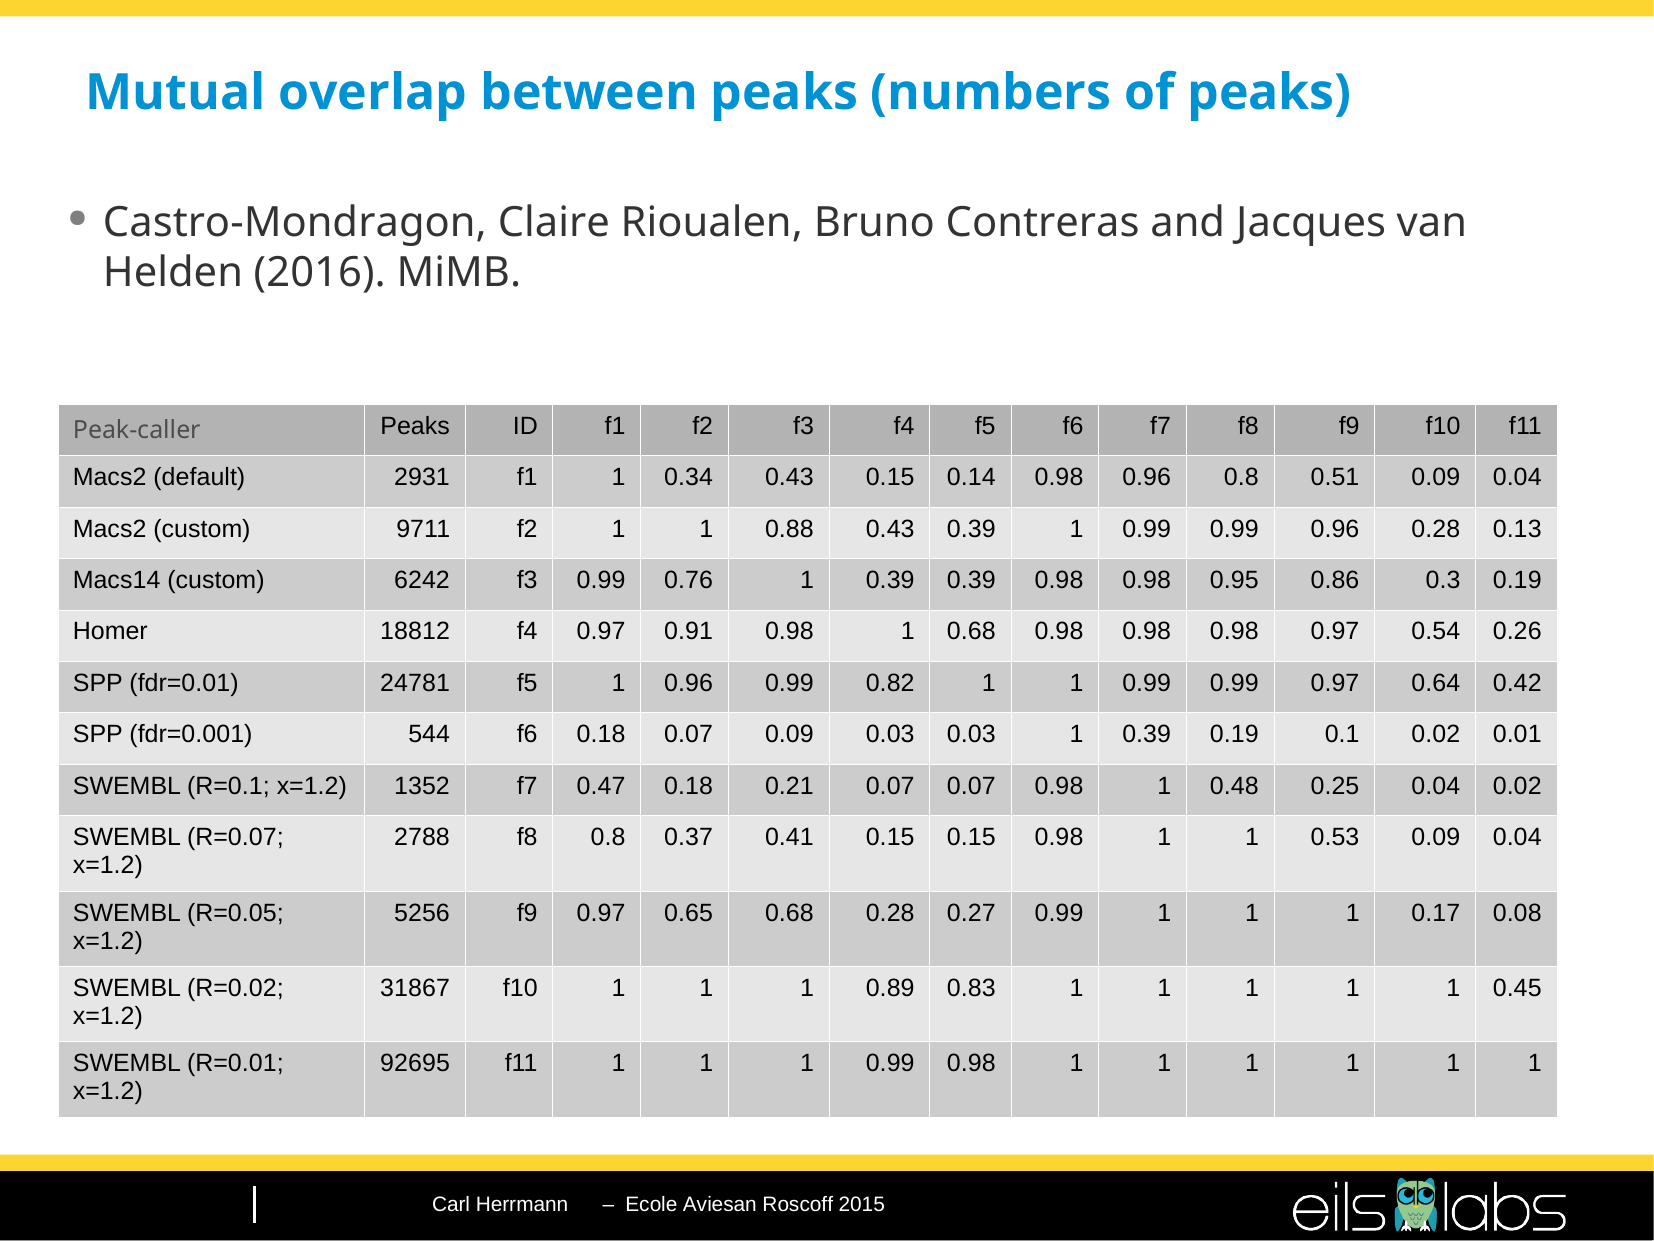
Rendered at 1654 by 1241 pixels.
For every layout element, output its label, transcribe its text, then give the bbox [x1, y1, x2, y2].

table_cell Macs14 (custom) [59, 559, 364, 610]
table_cell 1 [1275, 967, 1374, 1041]
table_header f8 [1187, 405, 1274, 455]
table_cell 1 [1012, 508, 1098, 558]
table_cell 0.3 [1375, 559, 1475, 610]
table_cell 9711 [365, 508, 465, 558]
table_cell 92695 [365, 1042, 465, 1117]
table_cell 0.76 [641, 559, 728, 610]
table_cell 0.8 [553, 816, 640, 891]
table_header Peaks [365, 405, 465, 455]
table_cell 0.98 [1012, 456, 1098, 507]
table_cell 1 [553, 456, 640, 507]
table_cell 0.68 [729, 892, 829, 966]
table_cell 0.99 [553, 559, 640, 610]
table_cell 0.86 [1275, 559, 1374, 610]
table_cell 0.64 [1375, 662, 1475, 712]
table_cell 0.02 [1476, 765, 1557, 815]
table_cell f10 [466, 967, 552, 1041]
table_cell 0.83 [930, 967, 1011, 1041]
table_header f7 [1099, 405, 1186, 455]
table_cell 0.91 [641, 611, 728, 661]
table_cell f9 [466, 892, 552, 966]
table_cell 0.99 [729, 662, 829, 712]
table_header f6 [1012, 405, 1098, 455]
table_cell 0.03 [930, 713, 1011, 764]
table_cell 0.98 [1012, 611, 1098, 661]
table_cell 24781 [365, 662, 465, 712]
table_cell 1 [729, 967, 829, 1041]
table_header f11 [1476, 405, 1557, 455]
table_cell 0.96 [1275, 508, 1374, 558]
table_header Peak-caller [59, 405, 364, 455]
table_cell 0.07 [641, 713, 728, 764]
table_header f1 [553, 405, 640, 455]
table_cell 0.21 [729, 765, 829, 815]
table_cell 0.18 [553, 713, 640, 764]
table_cell 0.98 [930, 1042, 1011, 1117]
table_cell 0.53 [1275, 816, 1374, 891]
table_cell 0.39 [930, 508, 1011, 558]
table_cell 1 [1275, 1042, 1374, 1117]
table_cell 1 [1099, 892, 1186, 966]
table_cell 1 [1012, 713, 1098, 764]
table_cell 0.39 [830, 559, 929, 610]
table_cell 1 [1099, 967, 1186, 1041]
table_cell SWEMBL (R=0.1; x=1.2) [59, 765, 364, 815]
table_cell SWEMBL (R=0.01; x=1.2) [59, 1042, 364, 1117]
table_cell 0.02 [1375, 713, 1475, 764]
table_cell 0.54 [1375, 611, 1475, 661]
table_cell 0.04 [1375, 765, 1475, 815]
table_cell 0.97 [1275, 611, 1374, 661]
table_cell 0.99 [830, 1042, 929, 1117]
table_cell 0.17 [1375, 892, 1475, 966]
table_cell 1 [641, 508, 728, 558]
table_cell 1 [1012, 1042, 1098, 1117]
table_cell 0.19 [1187, 713, 1274, 764]
table_cell 1 [930, 662, 1011, 712]
table_cell 0.42 [1476, 662, 1557, 712]
table_cell 0.88 [729, 508, 829, 558]
table_cell SPP (fdr=0.001) [59, 713, 364, 764]
table_cell Macs2 (default) [59, 456, 364, 507]
list Castro-Mondragon, Claire Rioualen, Bruno Contreras and Jacques van Helden (2016). MiMB. [52, 186, 1604, 390]
table_cell 0.82 [830, 662, 929, 712]
table_cell 0.15 [930, 816, 1011, 891]
table_cell 0.95 [1187, 559, 1274, 610]
table_cell 0.89 [830, 967, 929, 1041]
table_cell 0.68 [930, 611, 1011, 661]
table_cell 1 [1275, 892, 1374, 966]
table_cell 0.99 [1099, 508, 1186, 558]
table_cell f4 [466, 611, 552, 661]
table_header f5 [930, 405, 1011, 455]
table_header f9 [1275, 405, 1374, 455]
table_cell SWEMBL (R=0.07; x=1.2) [59, 816, 364, 891]
table_cell 0.14 [930, 456, 1011, 507]
table_cell 0.96 [1099, 456, 1186, 507]
table_cell f11 [466, 1042, 552, 1117]
table_cell 1 [553, 1042, 640, 1117]
table_cell 2931 [365, 456, 465, 507]
table_cell 1 [729, 559, 829, 610]
table_cell 0.98 [1012, 765, 1098, 815]
table_cell 0.99 [1012, 892, 1098, 966]
table_cell Macs2 (custom) [59, 508, 364, 558]
table_cell 1 [641, 967, 728, 1041]
table_cell 0.99 [1187, 508, 1274, 558]
table_cell f1 [466, 456, 552, 507]
table_cell 1 [1476, 1042, 1557, 1117]
table_cell SWEMBL (R=0.05; x=1.2) [59, 892, 364, 966]
table_cell 1 [1012, 967, 1098, 1041]
table_cell 0.97 [553, 611, 640, 661]
table_cell 1 [1187, 1042, 1274, 1117]
table_cell Homer [59, 611, 364, 661]
table_cell 0.97 [1275, 662, 1374, 712]
table_cell 1 [1187, 816, 1274, 891]
table_cell 0.08 [1476, 892, 1557, 966]
table_cell 1 [1012, 662, 1098, 712]
table_cell 0.51 [1275, 456, 1374, 507]
table_cell SPP (fdr=0.01) [59, 662, 364, 712]
table_cell 0.45 [1476, 967, 1557, 1041]
table_cell 0.8 [1187, 456, 1274, 507]
table_header f10 [1375, 405, 1475, 455]
table_cell 1 [1187, 892, 1274, 966]
table_cell 544 [365, 713, 465, 764]
table_cell f8 [466, 816, 552, 891]
table_cell 5256 [365, 892, 465, 966]
table_cell 0.65 [641, 892, 728, 966]
table_cell 0.03 [830, 713, 929, 764]
table_cell 1 [1187, 967, 1274, 1041]
table_cell 0.27 [930, 892, 1011, 966]
table_header f4 [830, 405, 929, 455]
table_cell 1 [553, 967, 640, 1041]
table_cell 0.15 [830, 816, 929, 891]
table_cell 0.97 [553, 892, 640, 966]
table_cell 0.09 [729, 713, 829, 764]
table_cell 0.47 [553, 765, 640, 815]
table_cell f5 [466, 662, 552, 712]
table_cell SWEMBL (R=0.02; x=1.2) [59, 967, 364, 1041]
table_cell 0.09 [1375, 816, 1475, 891]
picture [1292, 1177, 1566, 1232]
table_header f3 [729, 405, 829, 455]
table_cell 18812 [365, 611, 465, 661]
table_cell 31867 [365, 967, 465, 1041]
table_cell 0.96 [641, 662, 728, 712]
table_cell 1 [553, 662, 640, 712]
table_cell 1 [1375, 967, 1475, 1041]
table_header f2 [641, 405, 728, 455]
table_cell 1 [1375, 1042, 1475, 1117]
table_cell 0.09 [1375, 456, 1475, 507]
table_cell 0.37 [641, 816, 728, 891]
table_header ID [466, 405, 552, 455]
table_cell 0.39 [930, 559, 1011, 610]
table_cell 0.48 [1187, 765, 1274, 815]
table_cell 0.19 [1476, 559, 1557, 610]
table_cell 0.18 [641, 765, 728, 815]
table_cell 0.43 [830, 508, 929, 558]
table_cell 0.04 [1476, 816, 1557, 891]
table_cell 0.34 [641, 456, 728, 507]
table_cell f6 [466, 713, 552, 764]
table_cell 0.99 [1099, 662, 1186, 712]
table_cell f7 [466, 765, 552, 815]
table_cell 0.98 [729, 611, 829, 661]
table_cell 0.98 [1012, 559, 1098, 610]
table_cell 0.98 [1187, 611, 1274, 661]
table_cell 1 [1099, 1042, 1186, 1117]
table_cell 0.98 [1099, 559, 1186, 610]
table_cell f3 [466, 559, 552, 610]
table_cell 0.13 [1476, 508, 1557, 558]
table_cell 2788 [365, 816, 465, 891]
table_cell 0.25 [1275, 765, 1374, 815]
table_cell 0.1 [1275, 713, 1374, 764]
table_cell 0.07 [830, 765, 929, 815]
table_cell 0.39 [1099, 713, 1186, 764]
table_cell 1 [1099, 765, 1186, 815]
table_cell 0.98 [1099, 611, 1186, 661]
title Mutual overlap between peaks (numbers of peaks) [70, 51, 1560, 159]
table_cell 0.07 [930, 765, 1011, 815]
table_cell 1352 [365, 765, 465, 815]
table_cell 0.99 [1187, 662, 1274, 712]
table_cell 0.98 [1012, 816, 1098, 891]
table_cell 0.04 [1476, 456, 1557, 507]
table_cell 0.28 [1375, 508, 1475, 558]
table_cell 1 [830, 611, 929, 661]
table_cell 0.41 [729, 816, 829, 891]
table_cell 0.26 [1476, 611, 1557, 661]
table_cell 1 [641, 1042, 728, 1117]
table_cell 1 [1099, 816, 1186, 891]
table_cell 6242 [365, 559, 465, 610]
table_cell 0.15 [830, 456, 929, 507]
table_cell 0.01 [1476, 713, 1557, 764]
table_cell 0.43 [729, 456, 829, 507]
table_cell 1 [553, 508, 640, 558]
table_cell 0.28 [830, 892, 929, 966]
table_cell 1 [729, 1042, 829, 1117]
table_cell f2 [466, 508, 552, 558]
